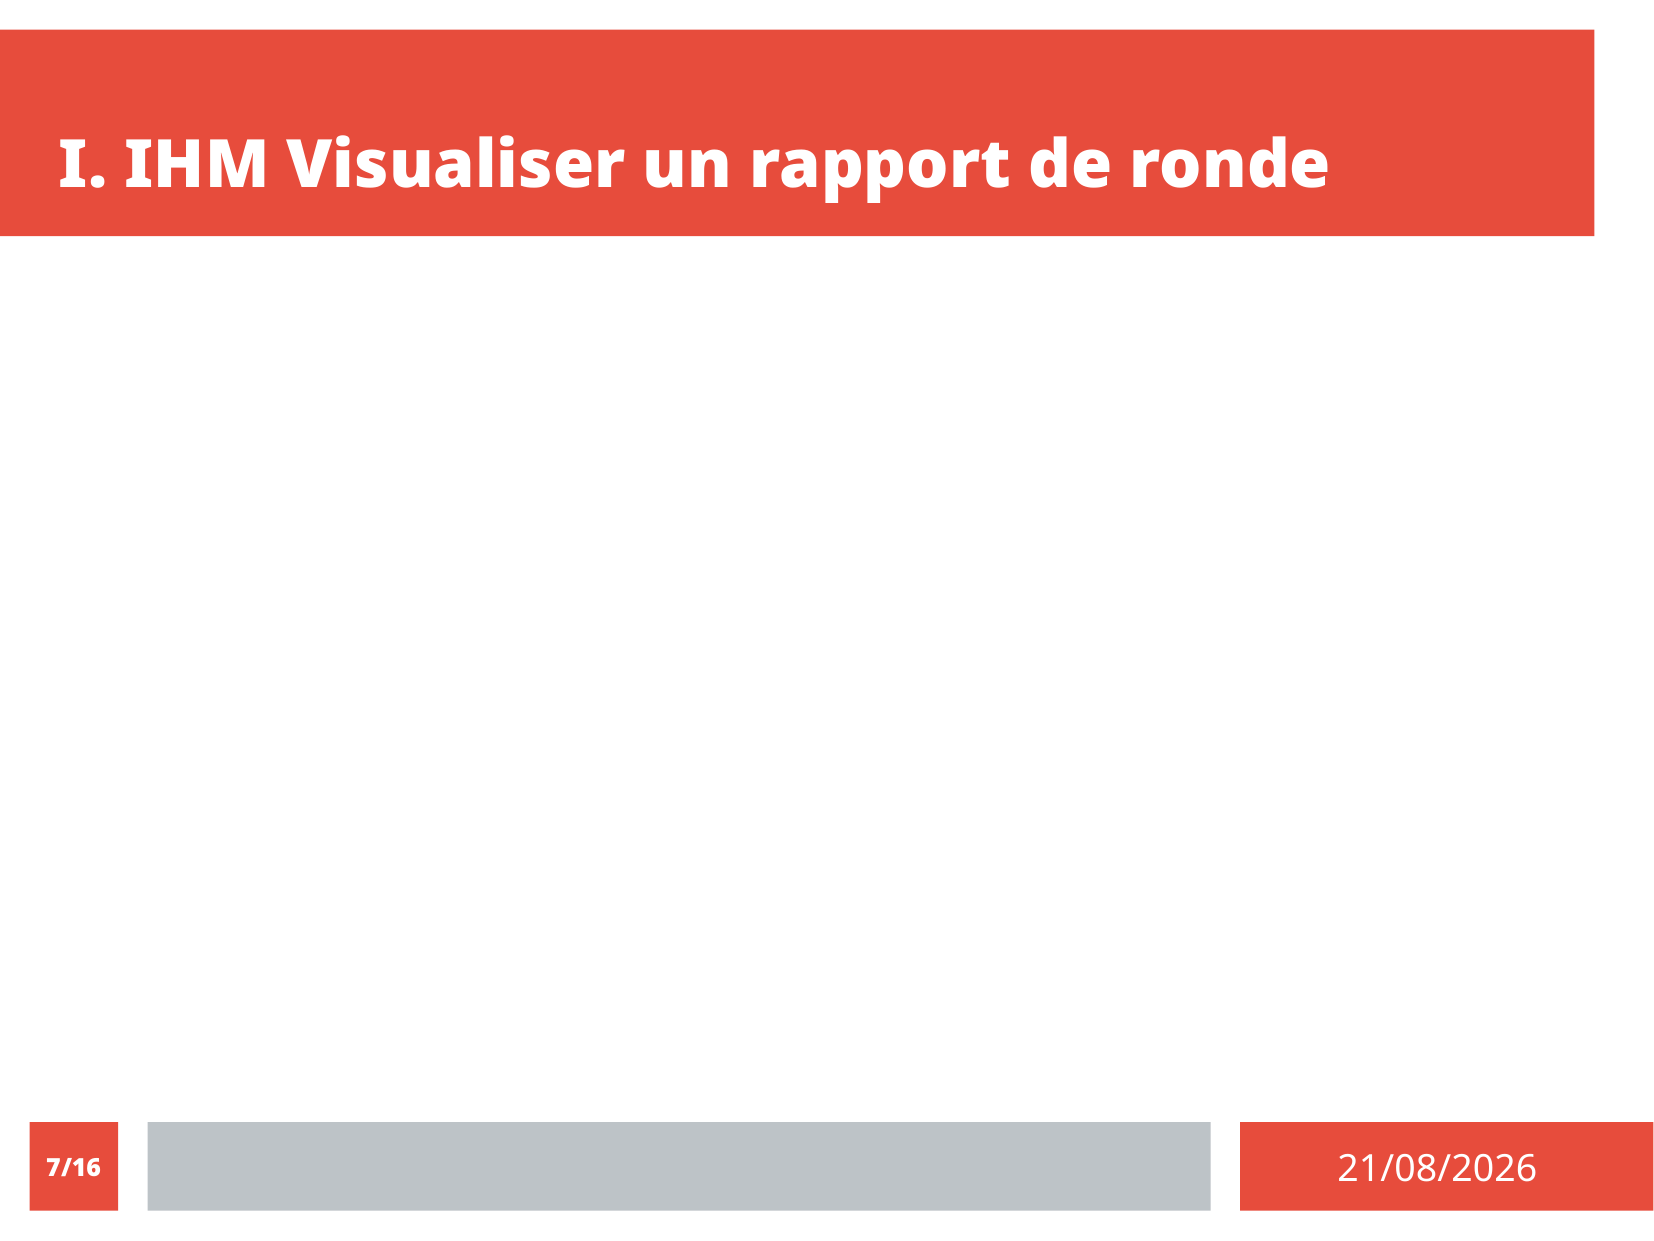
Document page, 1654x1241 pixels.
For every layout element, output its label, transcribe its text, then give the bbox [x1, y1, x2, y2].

title I. IHM Visualiser un rapport de ronde [59, 59, 1595, 207]
